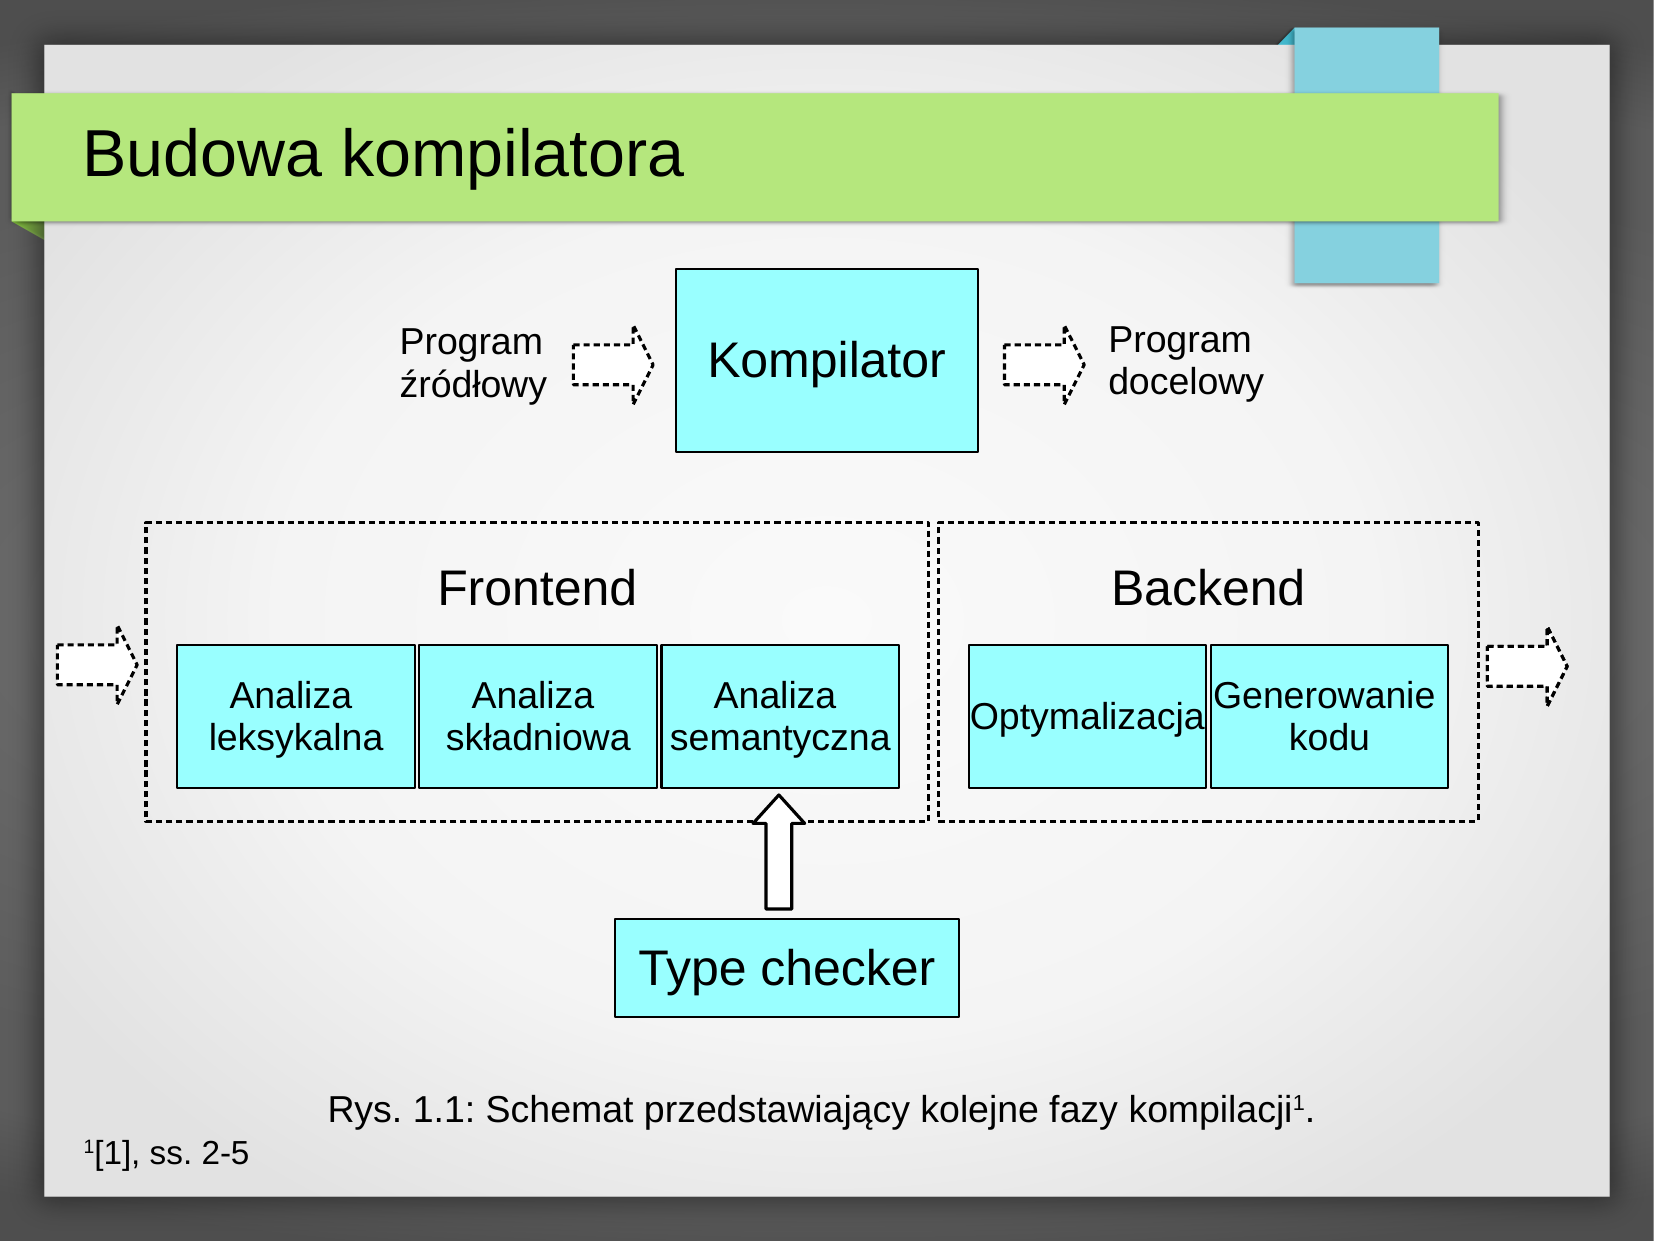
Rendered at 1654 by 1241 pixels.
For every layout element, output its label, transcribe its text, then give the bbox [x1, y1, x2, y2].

text_box Program źródłowy [384, 313, 562, 413]
title Budowa kompilatora [82, 94, 1264, 213]
text_box Rys. 1.1: Schemat przedstawiający kolejne fazy kompilacji1. [312, 1080, 1341, 1138]
text_box Frontend [145, 522, 929, 822]
text_box [1004, 324, 1085, 405]
picture [0, 0, 1654, 1241]
text_box [753, 794, 805, 909]
text_box Program docelowy [1093, 311, 1279, 411]
text_box [573, 324, 654, 405]
text_box 1[1], ss. 2-5 [68, 1127, 826, 1180]
text_box Backend [938, 522, 1479, 822]
text_box [1487, 626, 1568, 707]
text_box Kompilator [675, 269, 978, 452]
text_box [57, 624, 138, 705]
text_box Type checker [615, 918, 959, 1018]
